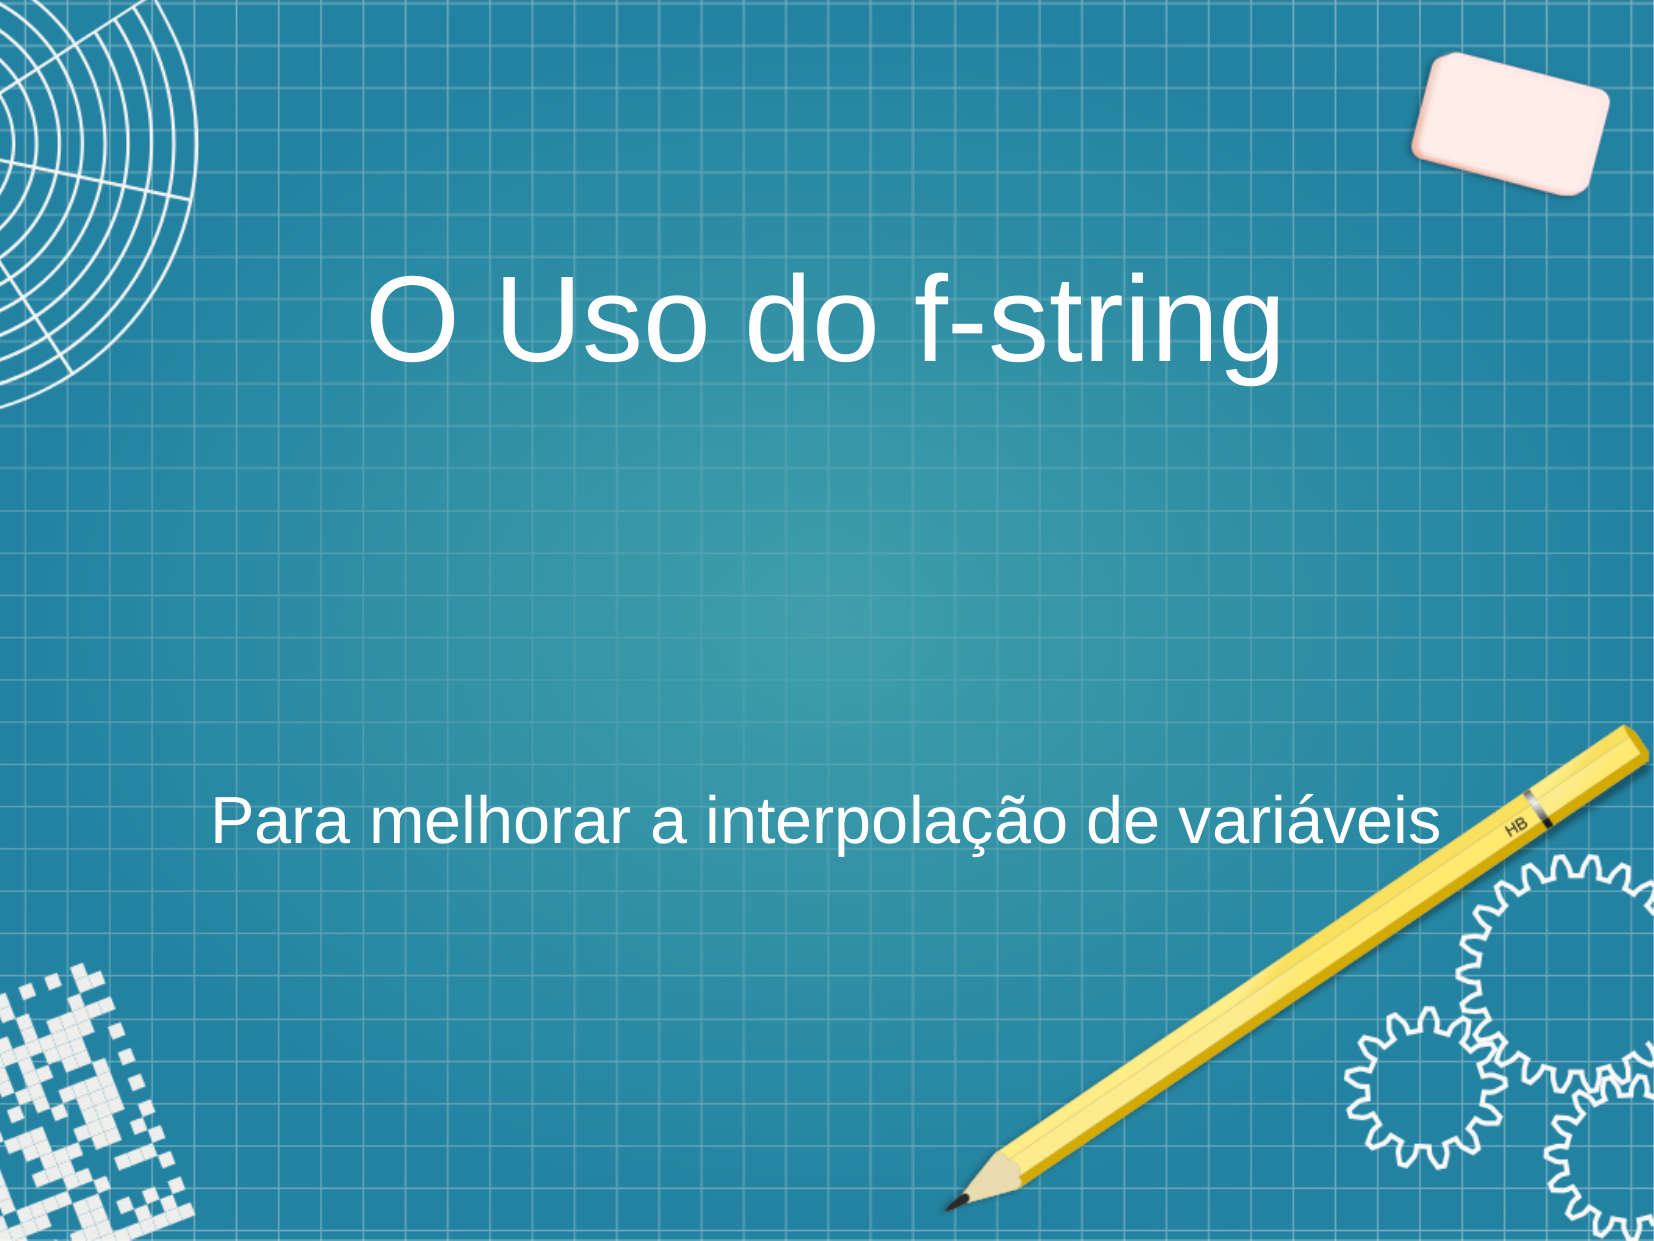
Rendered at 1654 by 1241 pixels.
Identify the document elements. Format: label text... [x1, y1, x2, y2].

subtitle Para melhorar a interpolação de variáveis [82, 519, 1571, 1123]
title O Uso do f-string [82, 177, 1571, 461]
picture [0, 0, 1654, 1241]
